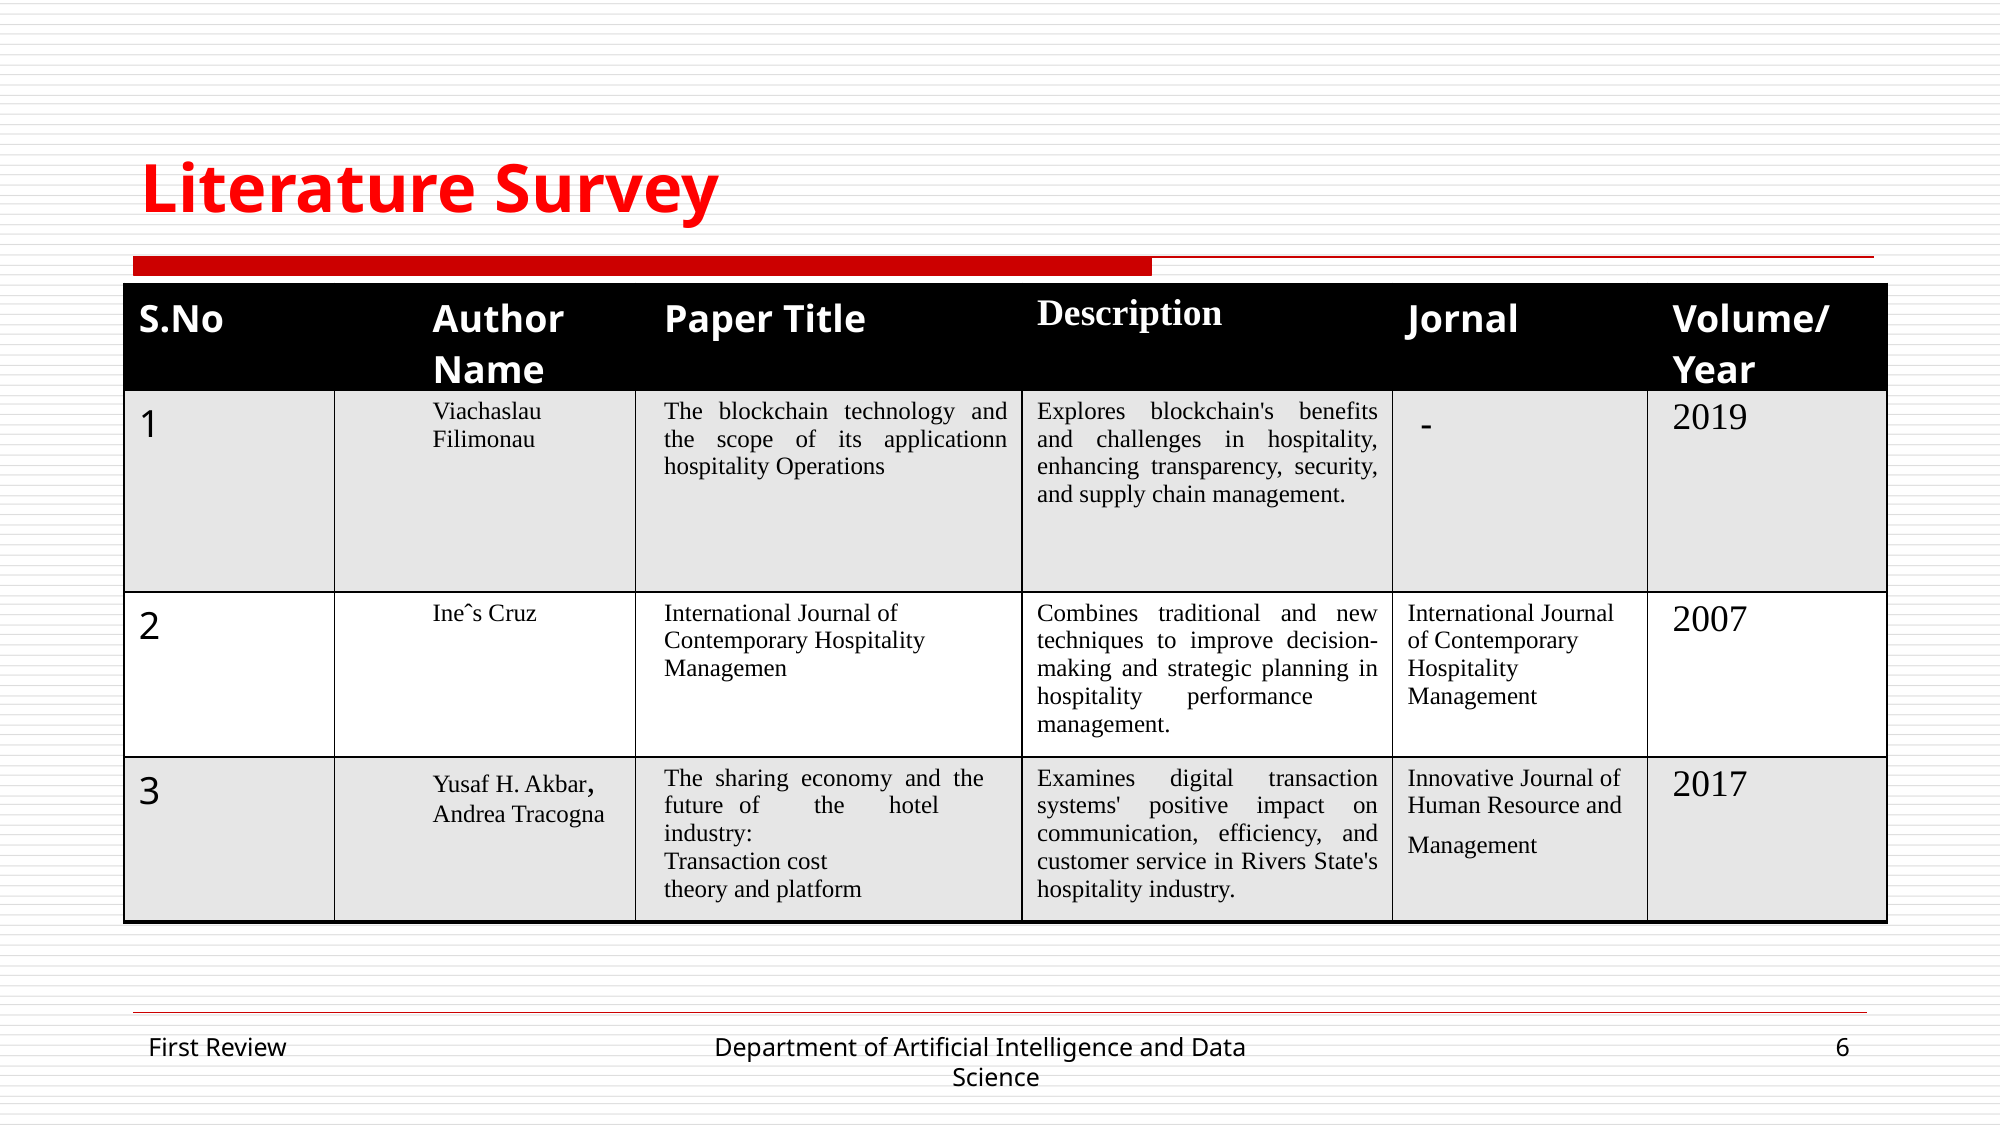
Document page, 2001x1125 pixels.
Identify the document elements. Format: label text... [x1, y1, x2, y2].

table_header S.No [125, 284, 334, 390]
slide_number <number> [1813, 1029, 1861, 1125]
title Literature Survey [138, 144, 1862, 283]
table_cell Innovative Journal of Human Resource and Management [1393, 758, 1647, 920]
table_cell - [1393, 391, 1647, 591]
table_cell 2 [125, 593, 334, 756]
table_cell International Journal of Contemporary Hospitality Managemen [636, 593, 1021, 756]
table_header Description [1023, 284, 1392, 390]
table_cell International Journal of Contemporary Hospitality Management [1393, 593, 1647, 756]
table_cell Ineˆs Cruz [335, 593, 635, 756]
table_cell Combines traditional and new techniques to improve decision- making and strategic planning in hospitality performance management. [1023, 593, 1392, 756]
table_cell The blockchain technology and the scope of its applicationn hospitality Operations [636, 391, 1021, 591]
picture [0, 0, 2000, 1125]
table_cell 2007 [1648, 593, 1886, 756]
table_cell 1 [125, 391, 334, 591]
table_cell 2019 [1648, 391, 1886, 591]
table_header Author Name [335, 284, 635, 390]
footer Department of Artificial Intelligence and Data Science [701, 1029, 1288, 1125]
table_header Volume/ Year [1648, 284, 1886, 390]
table_cell Viachaslau Filimonau [335, 391, 635, 591]
table_cell Yusaf H. Akbar, Andrea Tracogna [335, 758, 635, 920]
table_cell 2017 [1648, 758, 1886, 920]
table_cell Explores blockchain's benefits and challenges in hospitality, enhancing transparency, security, and supply chain management. [1023, 391, 1392, 591]
table_cell 3 [125, 758, 334, 920]
table_cell Examines digital transaction systems' positive impact on communication, efficiency, and customer service in Rivers State's hospitality industry. [1023, 758, 1392, 920]
table_header Paper Title [636, 284, 1021, 390]
table_header Jornal [1393, 284, 1647, 390]
table_cell The sharing economy and the future of the hotel industry: Transaction cost theory and platform [636, 758, 1021, 920]
slide_number First Review [146, 1029, 304, 1125]
